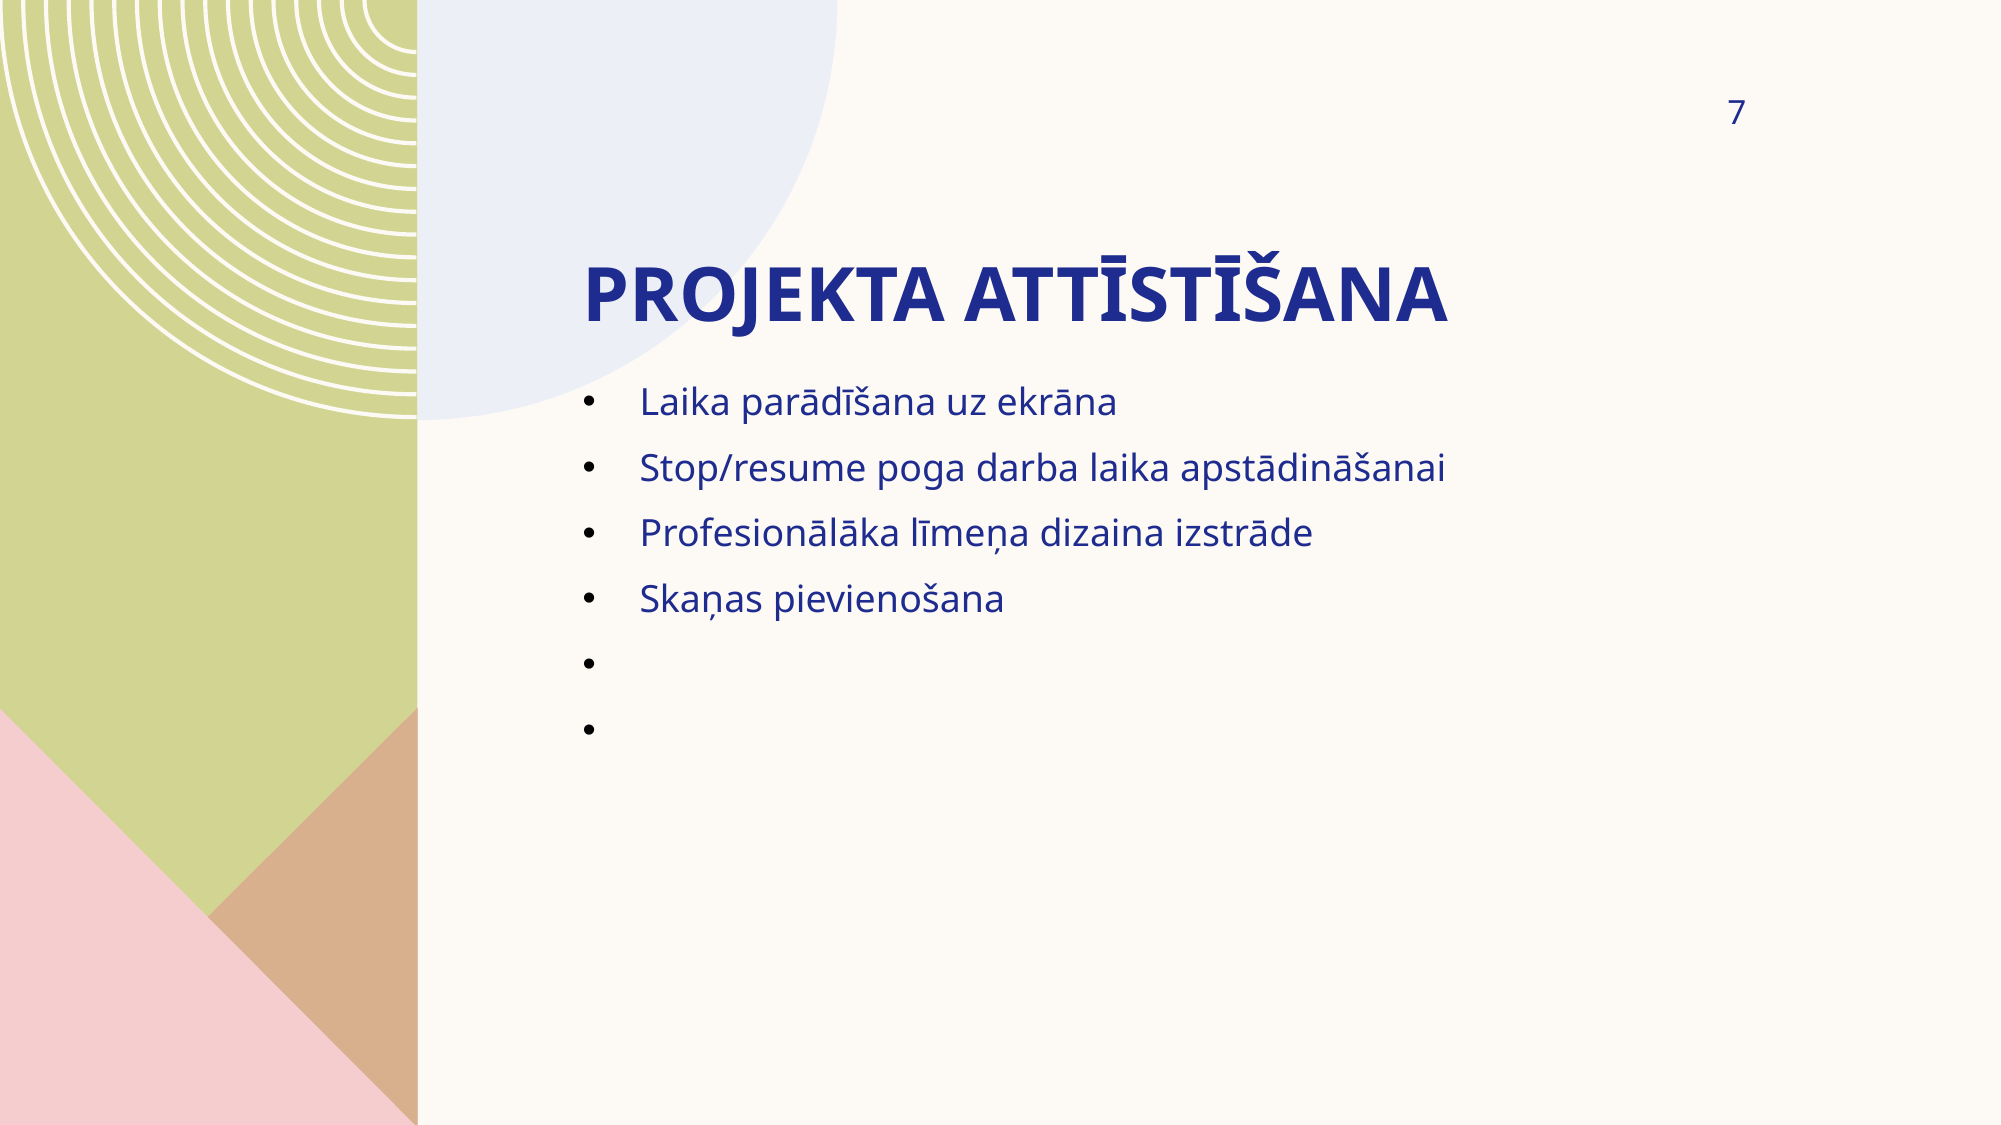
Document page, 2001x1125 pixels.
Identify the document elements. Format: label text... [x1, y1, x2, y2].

text_box [1712, 75, 1875, 153]
title Projekta attīstīšana [567, 173, 1875, 337]
list Laika parādīšana uz ekrāna Stop/resume poga darba laika apstādināšanai Profesionālāka līmeņa dizaina izstrāde Skaņas pievienošana [567, 377, 1875, 952]
